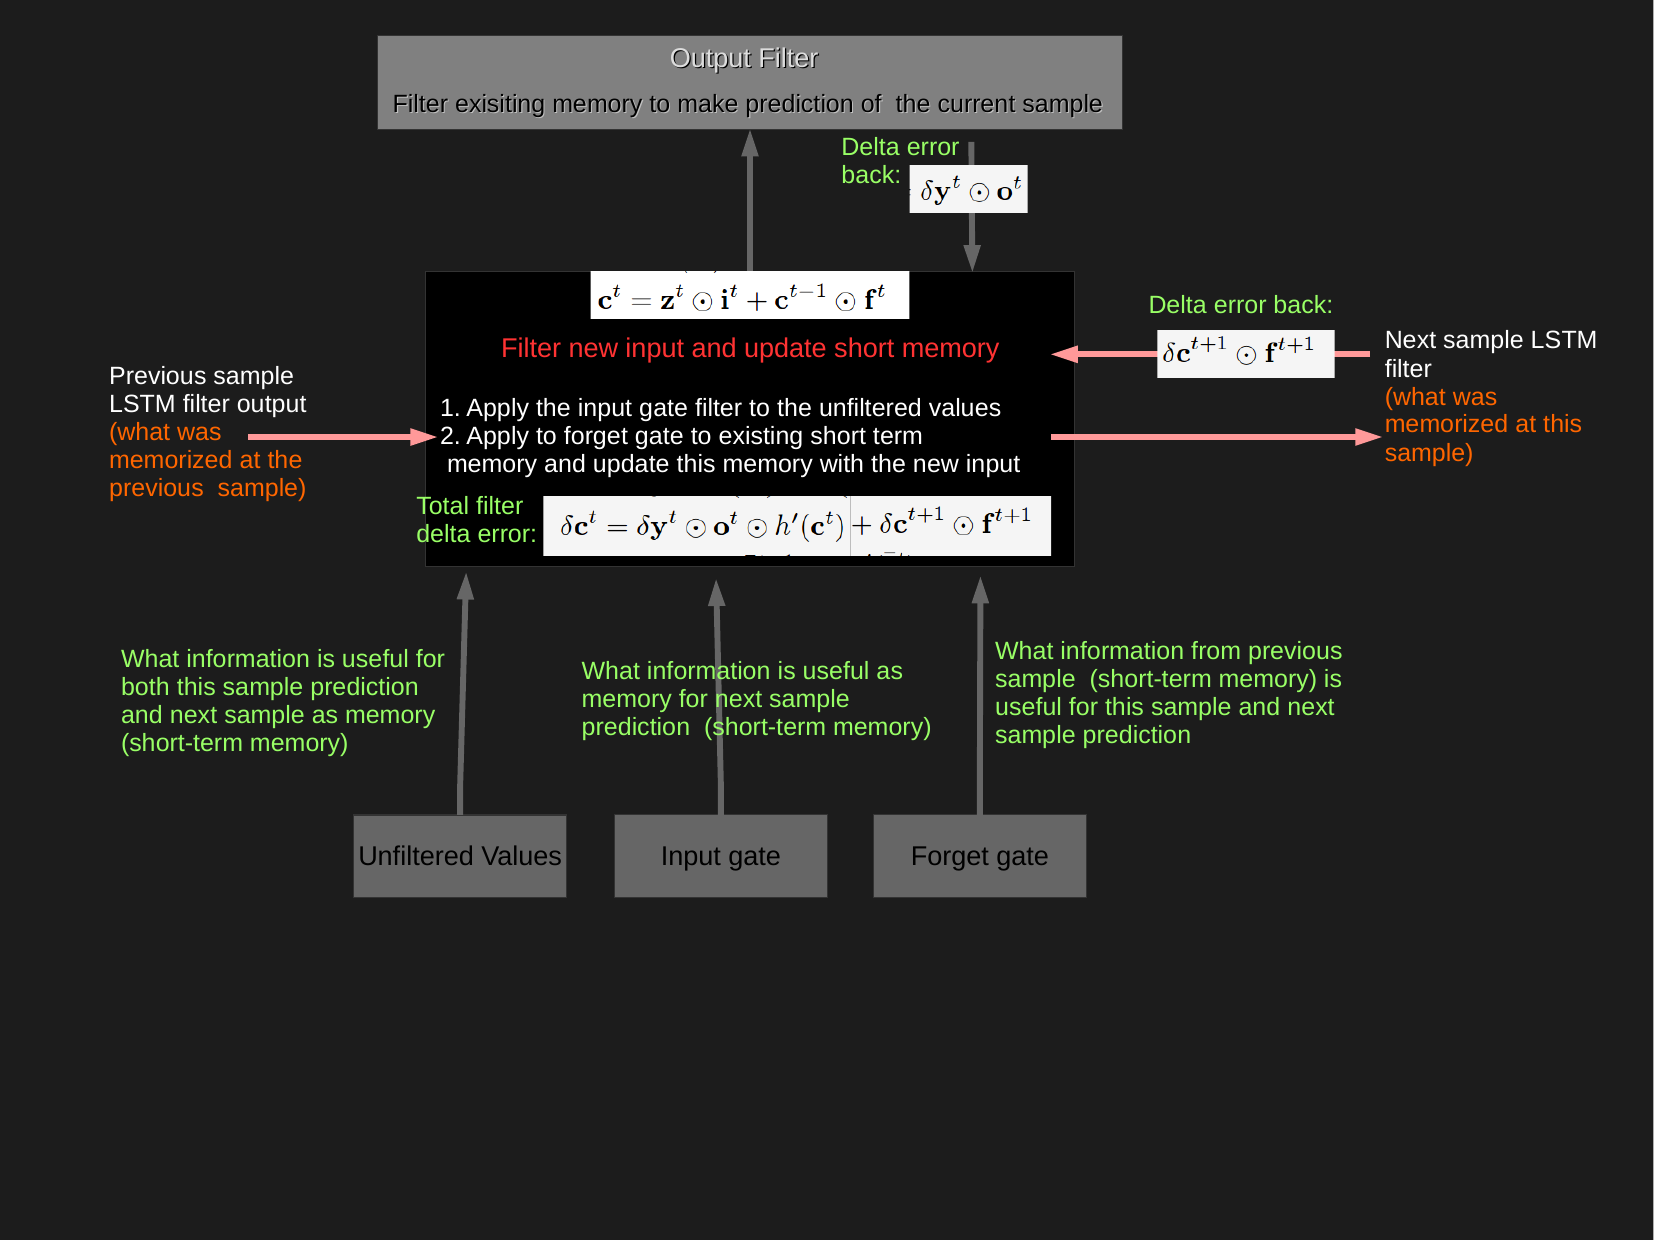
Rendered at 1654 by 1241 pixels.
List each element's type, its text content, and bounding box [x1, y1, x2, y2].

text_box What information is useful as memory for next sample prediction (short-term memory) [566, 649, 973, 777]
text_box Previous sample LSTM filter output (what was memorized at the previous sample) [94, 354, 355, 538]
picture [579, 496, 1052, 556]
text_box Unfiltered Values [353, 815, 567, 898]
text_box Next sample LSTM filter (what was memorized at this sample) [1370, 318, 1630, 502]
text_box What information is useful for both this sample prediction and next sample as memory (short-term memory) [106, 637, 473, 765]
picture [1157, 343, 1335, 378]
text_box [1040, 35, 1123, 82]
text_box Input gate [614, 814, 828, 898]
text_box Delta error back: [826, 125, 1028, 237]
text_box What information from previous sample (short-term memory) is useful for this sample and next sample prediction [980, 629, 1394, 756]
text_box [377, 35, 448, 82]
text_box Forget gate [873, 814, 1087, 898]
text_box Filter new input and update short memory 1. Apply the input gate filter to the unfiltered values 2. Apply to forget gate to existing short term memory and update this memory with the new input [425, 271, 1075, 567]
picture [590, 271, 910, 319]
text_box Output Filter [448, 35, 1040, 83]
text_box Filter exisiting memory to make prediction of the current sample [377, 82, 1123, 126]
text_box Delta error back: [1133, 283, 1371, 343]
text_box [377, 126, 826, 130]
text_box [1028, 126, 1123, 130]
text_box Total filter delta error: [401, 484, 579, 556]
